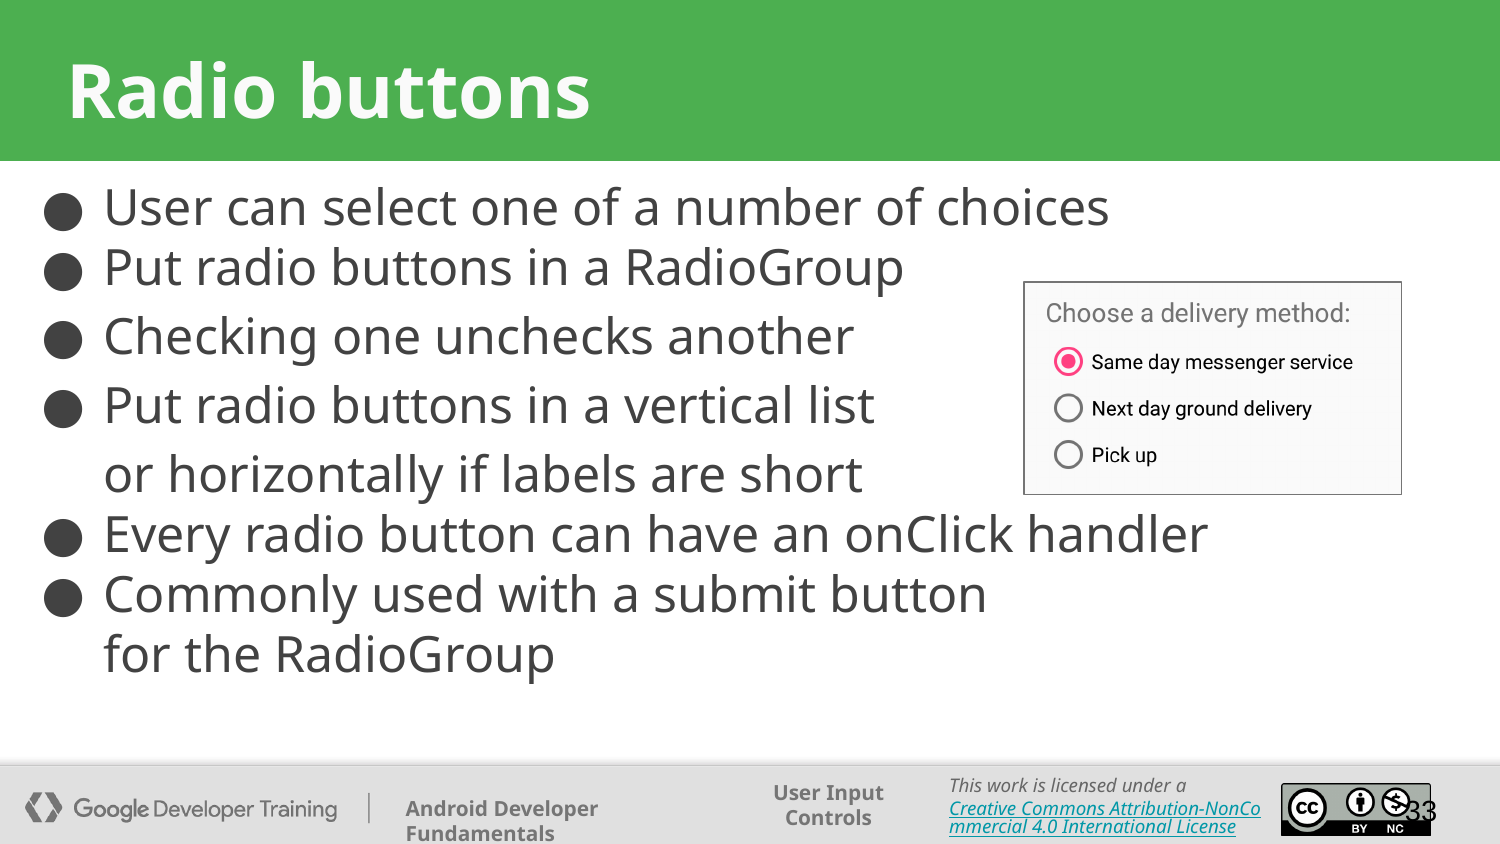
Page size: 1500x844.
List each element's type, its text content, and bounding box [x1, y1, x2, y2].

slide_number <number> [1389, 777, 1480, 842]
picture [1024, 282, 1401, 494]
title Radio buttons [51, 28, 1449, 122]
picture [0, 161, 1500, 844]
list User can select one of a number of choices Put radio buttons in a RadioGroup Checking one unchecks another Put radio buttons in a vertical list or horizontally if labels are short Every radio button can have an onClick handler Commonly used with a submit button for the RadioGroup [13, 151, 1443, 739]
